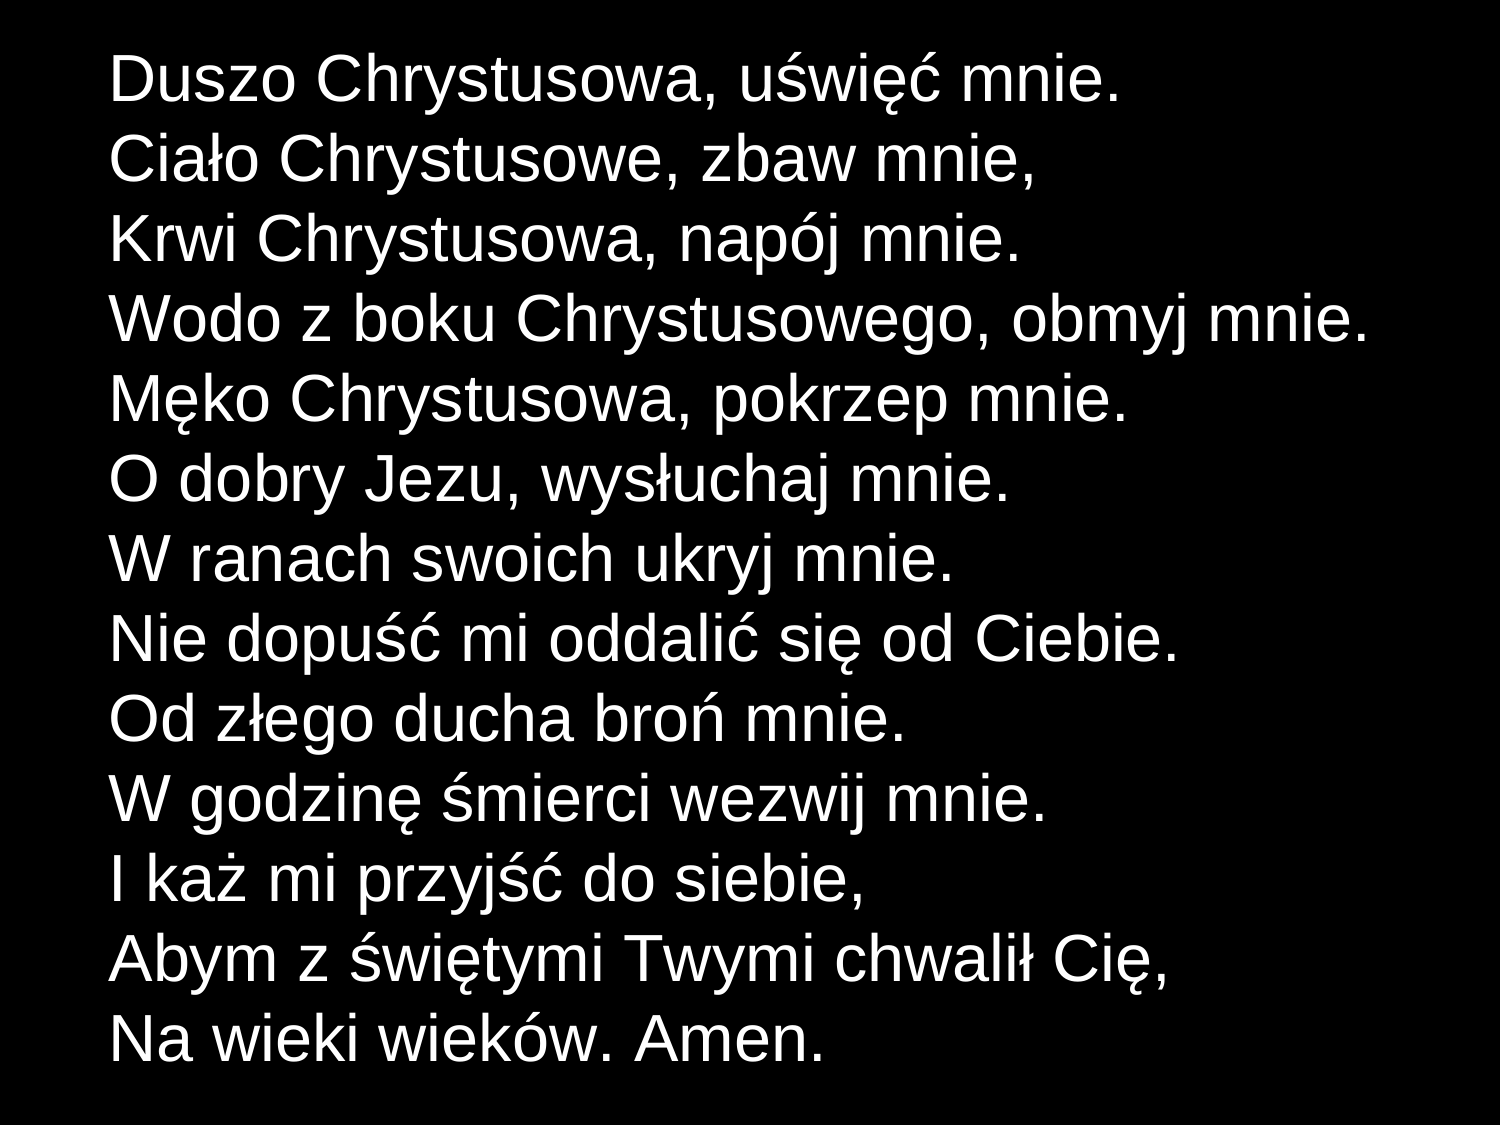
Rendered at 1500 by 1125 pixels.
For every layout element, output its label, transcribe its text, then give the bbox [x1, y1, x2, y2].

text_box Duszo Chrystusowa, uświęć mnie. Ciało Chrystusowe, zbaw mnie, Krwi Chrystusowa, napój mnie. Wodo z boku Chrystusowego, obmyj mnie. Męko Chrystusowa, pokrzep mnie. O dobry Jezu, wysłuchaj mnie. W ranach swoich ukryj mnie. Nie dopuść mi oddalić się od Ciebie. Od złego ducha broń mnie. W godzinę śmierci wezwij mnie. I każ mi przyjść do siebie, Abym z świętymi Twymi chwalił Cię, Na wieki wieków. Amen. [93, 27, 1465, 1083]
